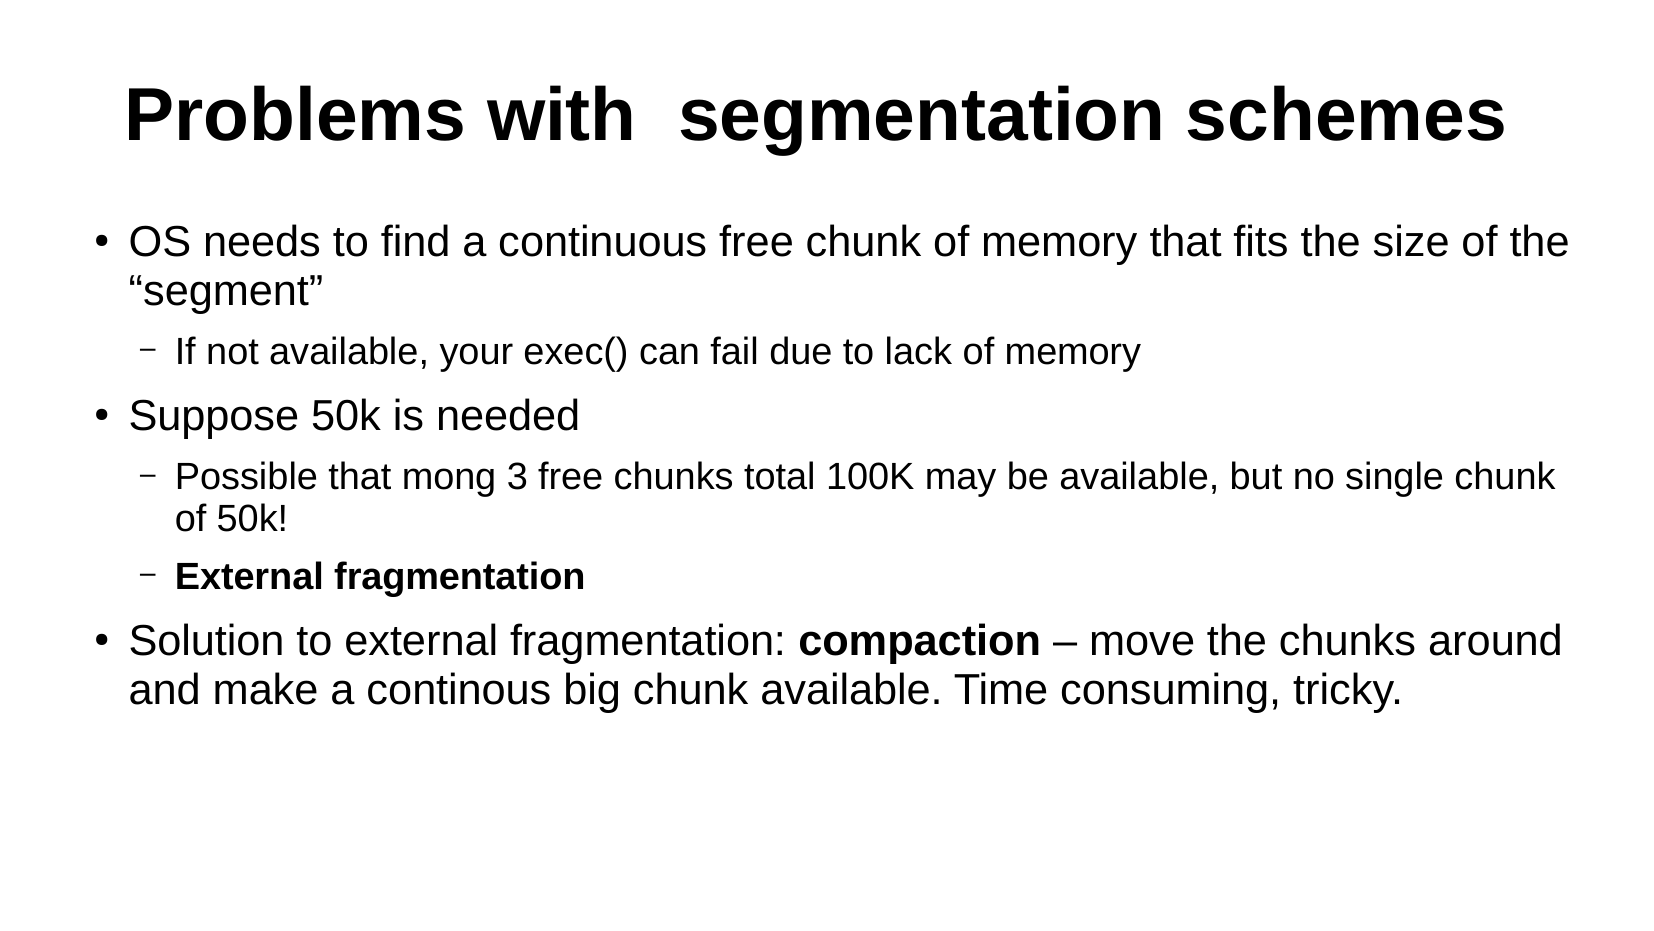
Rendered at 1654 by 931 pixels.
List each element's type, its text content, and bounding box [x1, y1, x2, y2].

list OS needs to find a continuous free chunk of memory that fits the size of the “segment” If not available, your exec() can fail due to lack of memory Suppose 50k is needed Possible that mong 3 free chunks total 100K may be available, but no single chunk of 50k! External fragmentation Solution to external fragmentation: compaction – move the chunks around and make a continous big chunk available. Time consuming, tricky. [82, 217, 1571, 758]
title Problems with segmentation schemes [82, 30, 1571, 199]
